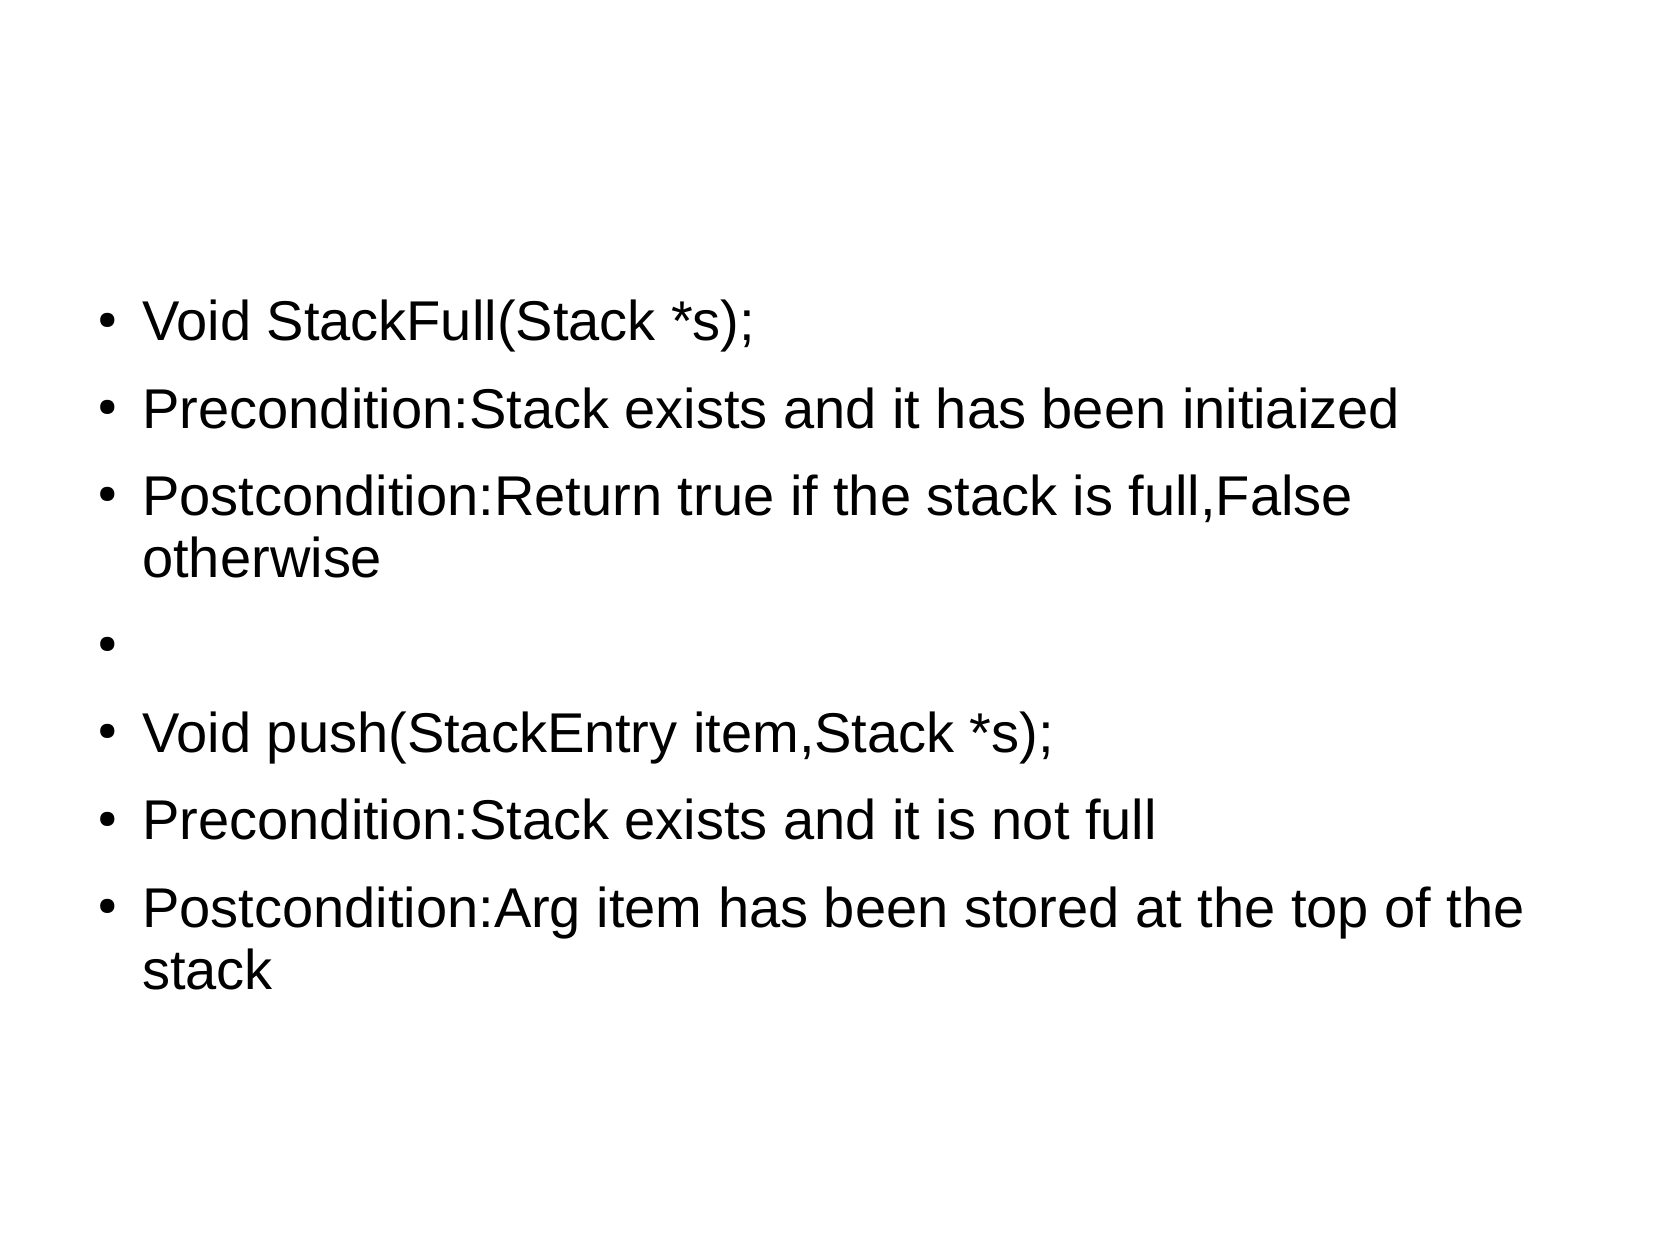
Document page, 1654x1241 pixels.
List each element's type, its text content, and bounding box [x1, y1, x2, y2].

list Void StackFull(Stack *s); Precondition:Stack exists and it has been initiaized Postcondition:Return true if the stack is full,False otherwise Void push(StackEntry item,Stack *s); Precondition:Stack exists and it is not full Postcondition:Arg item has been stored at the top of the stack [82, 290, 1571, 1010]
